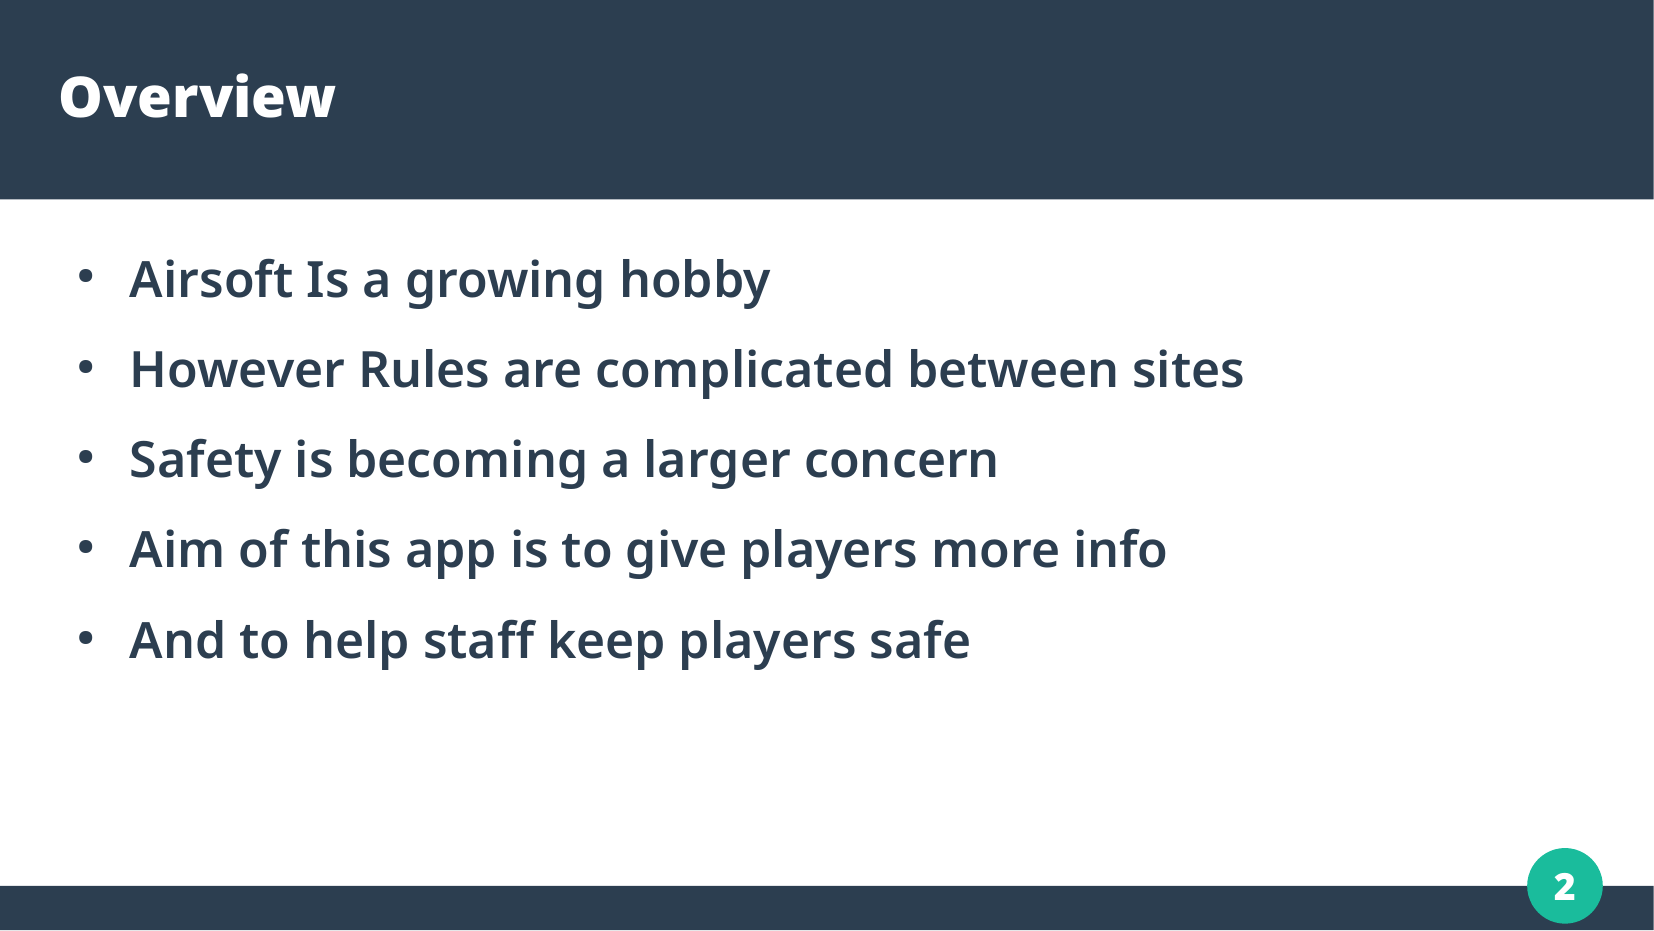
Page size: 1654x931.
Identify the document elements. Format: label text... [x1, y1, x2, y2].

title Overview [59, 37, 1595, 156]
list Airsoft Is a growing hobby However Rules are complicated between sites Safety is becoming a larger concern Aim of this app is to give players more info And to help staff keep players safe [59, 243, 1595, 864]
